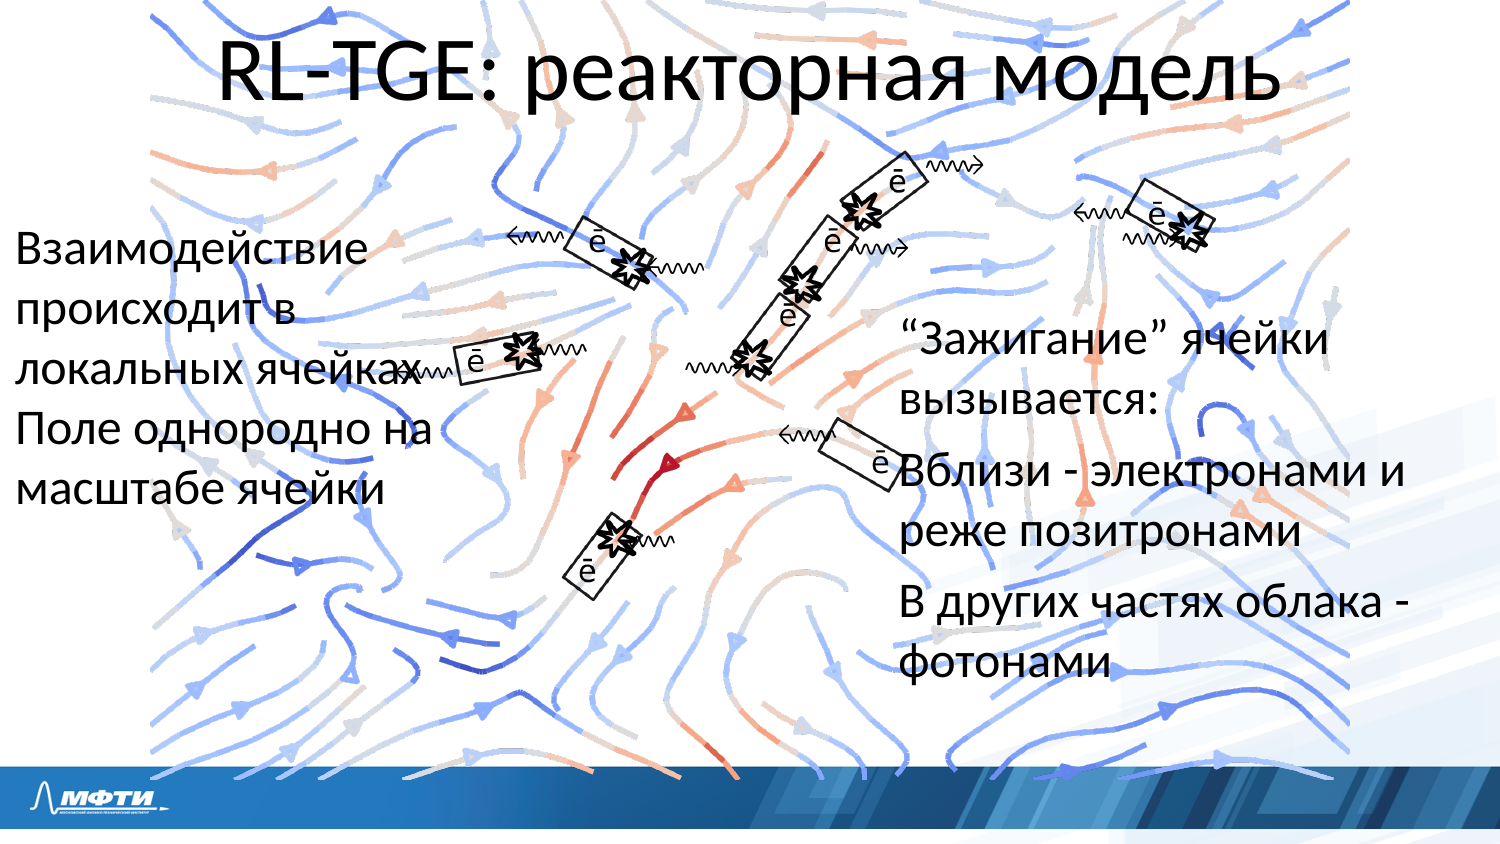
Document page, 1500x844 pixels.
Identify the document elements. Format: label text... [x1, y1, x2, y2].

text_box “Зажигание” ячейки вызывается: Вблизи - электронами и реже позитронами В других частях облака - фотонами [883, 289, 1490, 769]
picture [0, 0, 1500, 844]
text_box Взаимодействие происходит в локальных ячейках Поле однородно на масштабе ячейки [0, 200, 467, 769]
title RL-TGE: реакторная модель [51, 16, 1449, 111]
